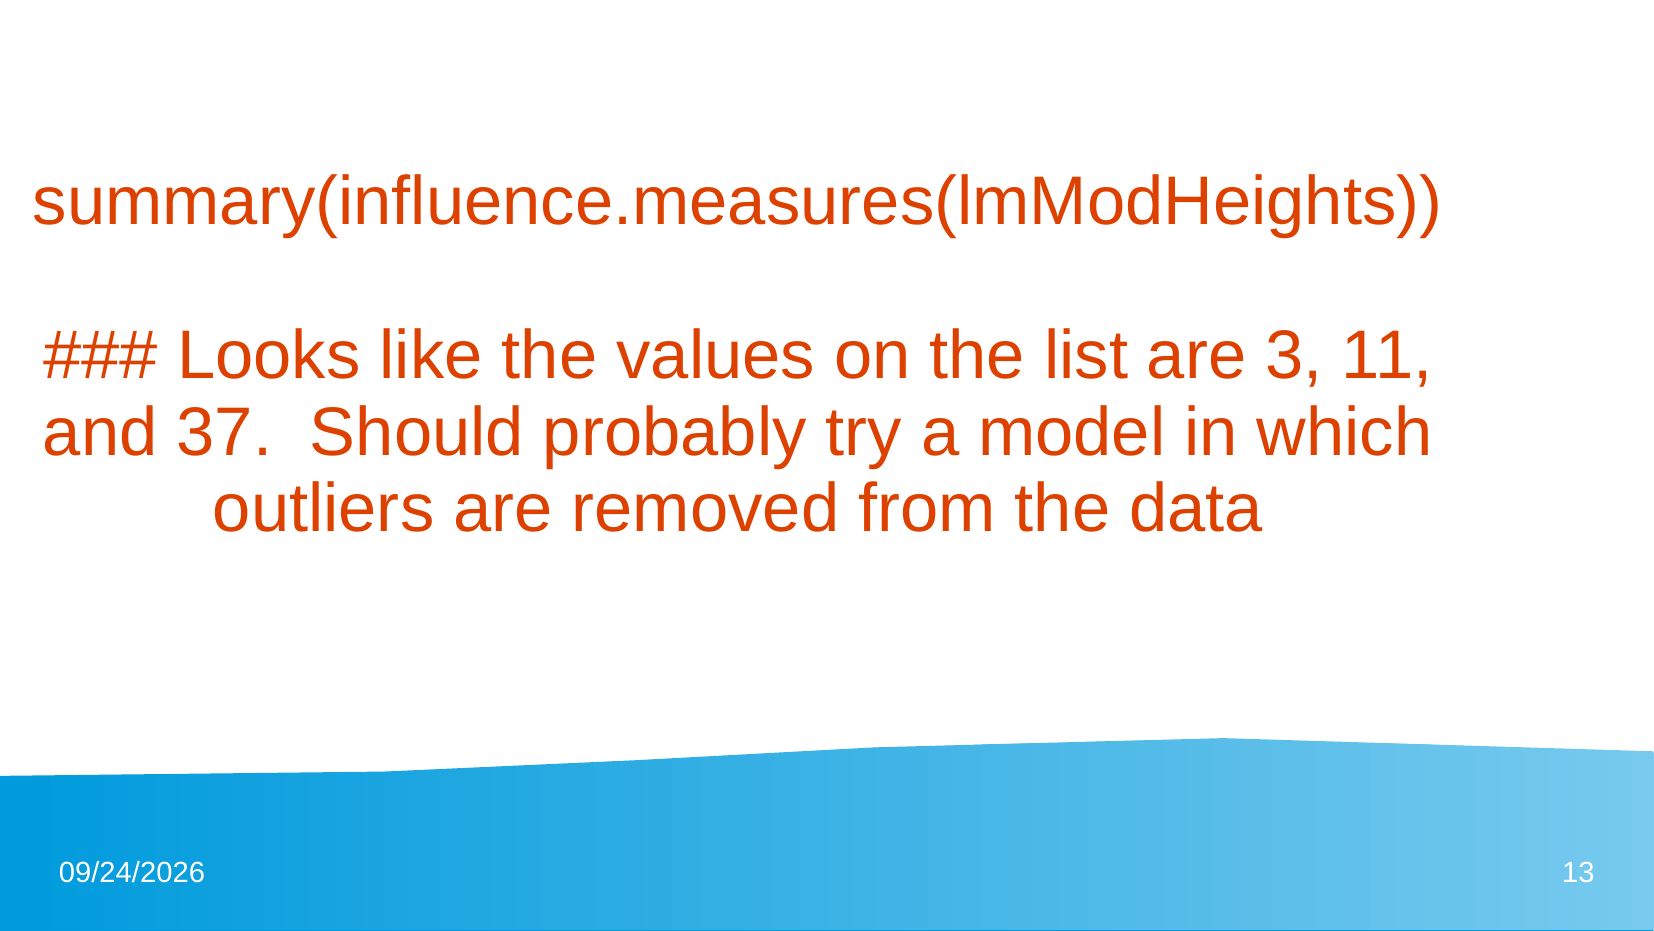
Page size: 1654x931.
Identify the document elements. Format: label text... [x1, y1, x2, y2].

title summary(influence.measures(lmModHeights)) ### Looks like the values on the list are 3, 11, and 37. Should probably try a model in which outliers are removed from the data [0, 162, 1477, 547]
